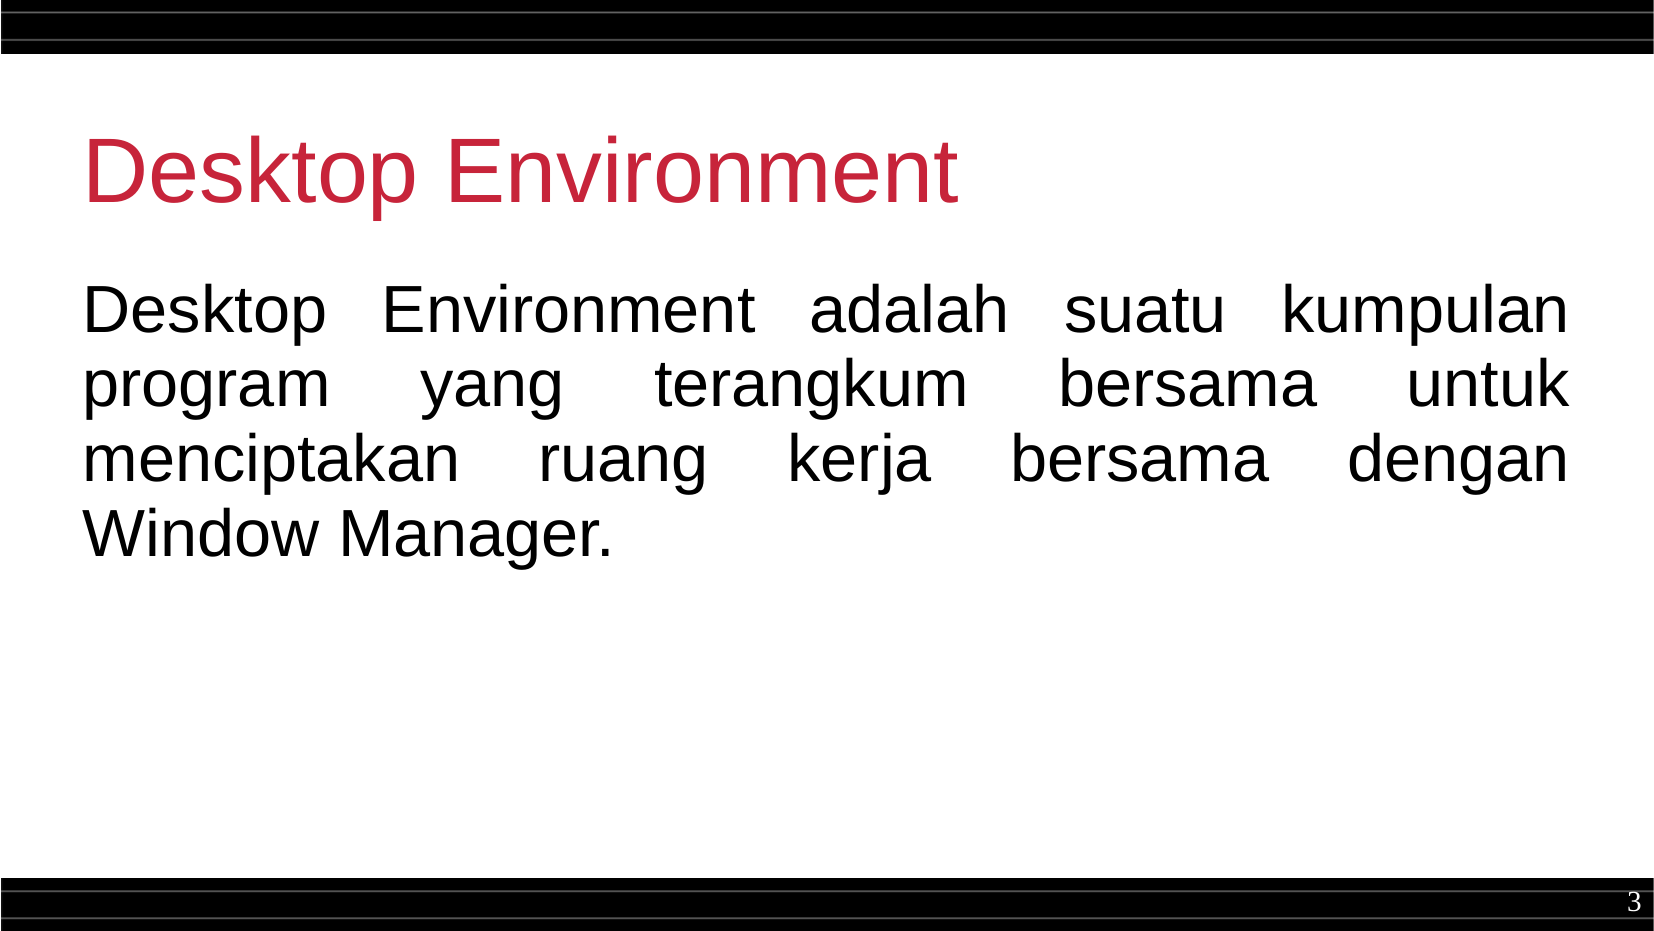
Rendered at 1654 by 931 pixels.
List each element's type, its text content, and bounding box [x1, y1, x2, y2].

title Desktop Environment [82, 92, 1571, 249]
picture [1, 0, 1654, 54]
picture [1, 878, 1654, 931]
list Desktop Environment adalah suatu kumpulan program yang terangkum bersama untuk menciptakan ruang kerja bersama dengan Window Manager. [82, 271, 1571, 851]
